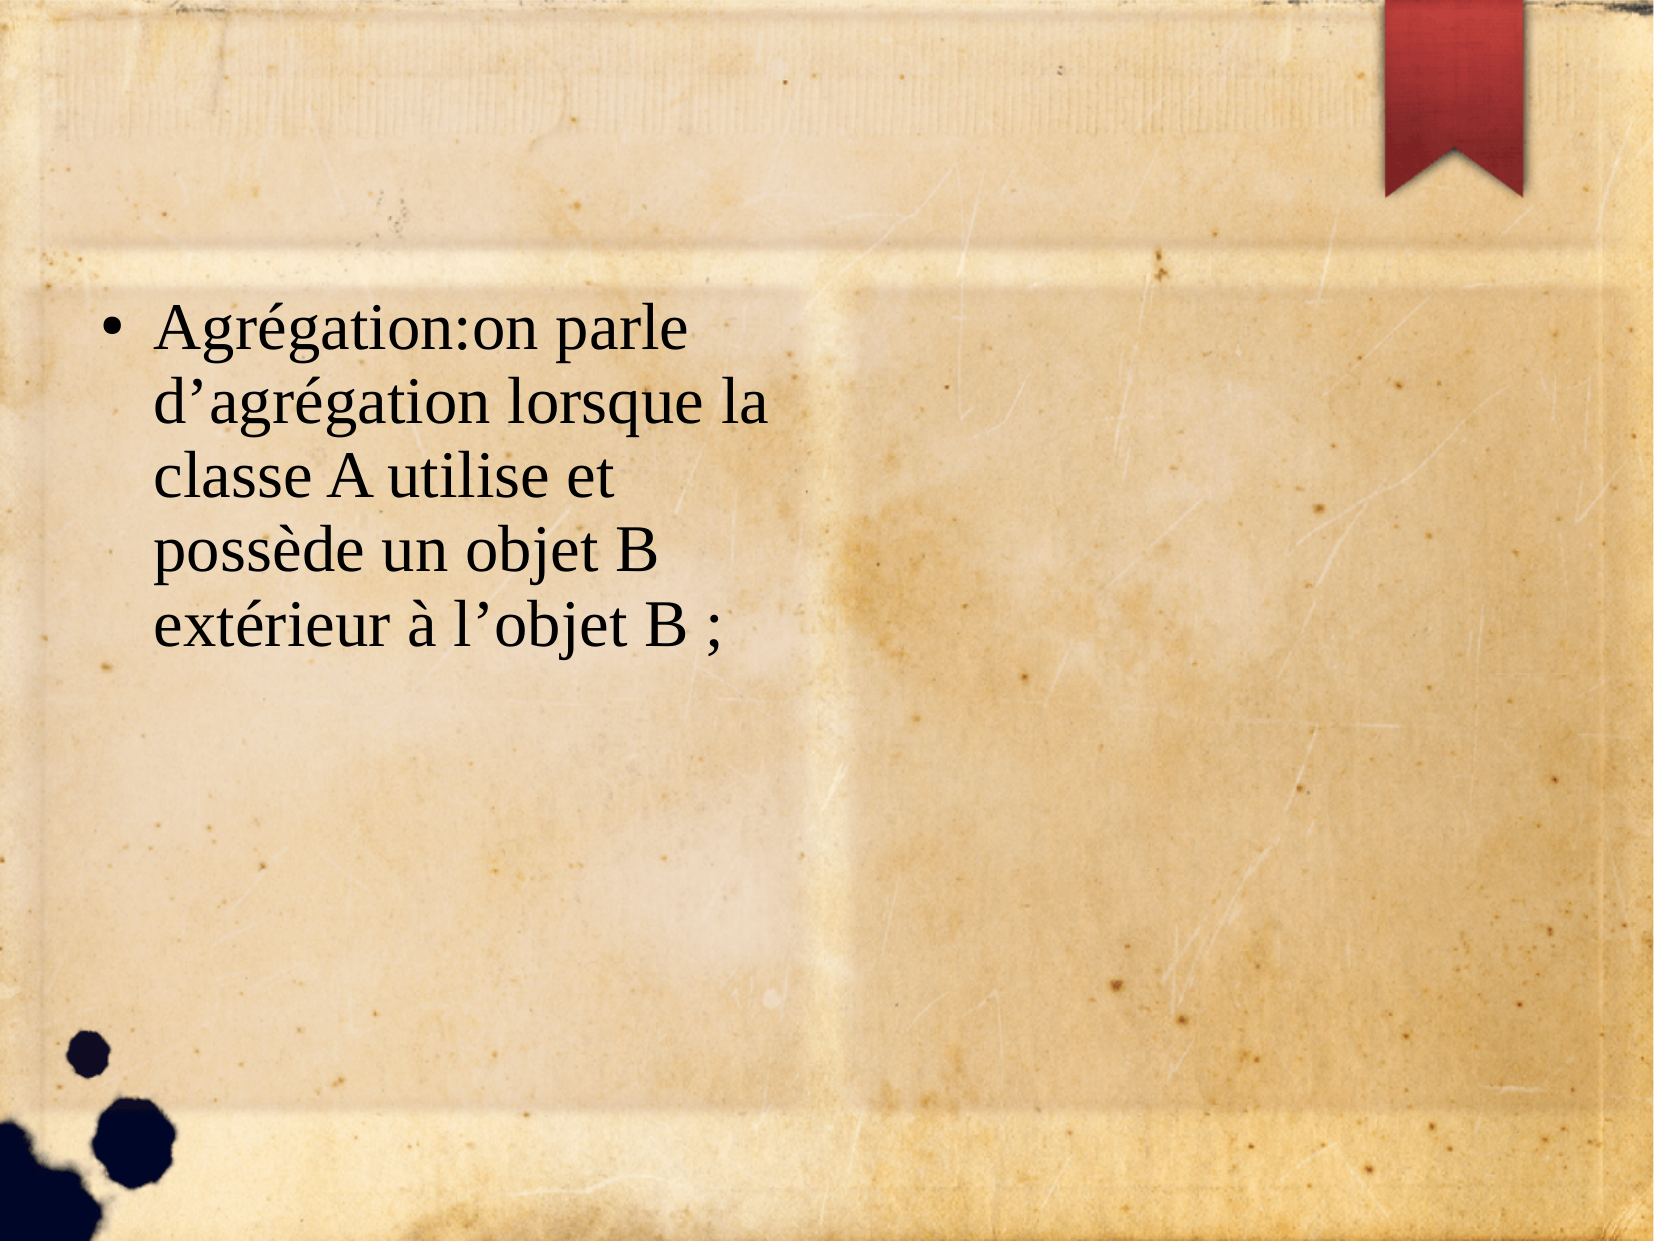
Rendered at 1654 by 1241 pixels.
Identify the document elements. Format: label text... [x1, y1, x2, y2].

picture [0, 0, 1654, 1241]
list Agrégation:on parle d’agrégation lorsque la classe A utilise et possède un objet B extérieur à l’objet B ; [82, 290, 793, 1010]
